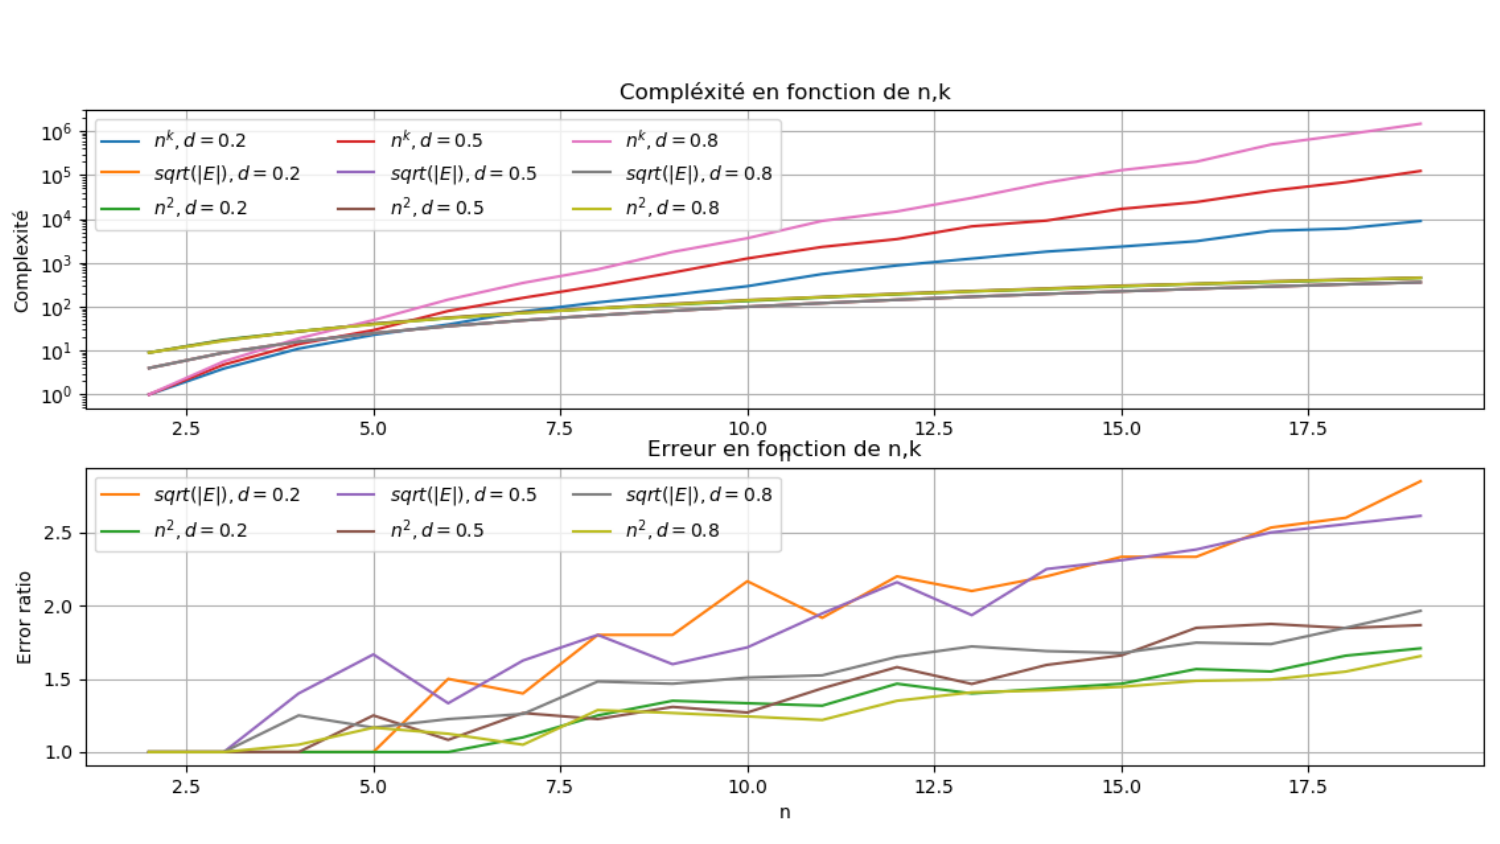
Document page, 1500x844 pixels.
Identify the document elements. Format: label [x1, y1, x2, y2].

picture [0, 69, 1500, 825]
